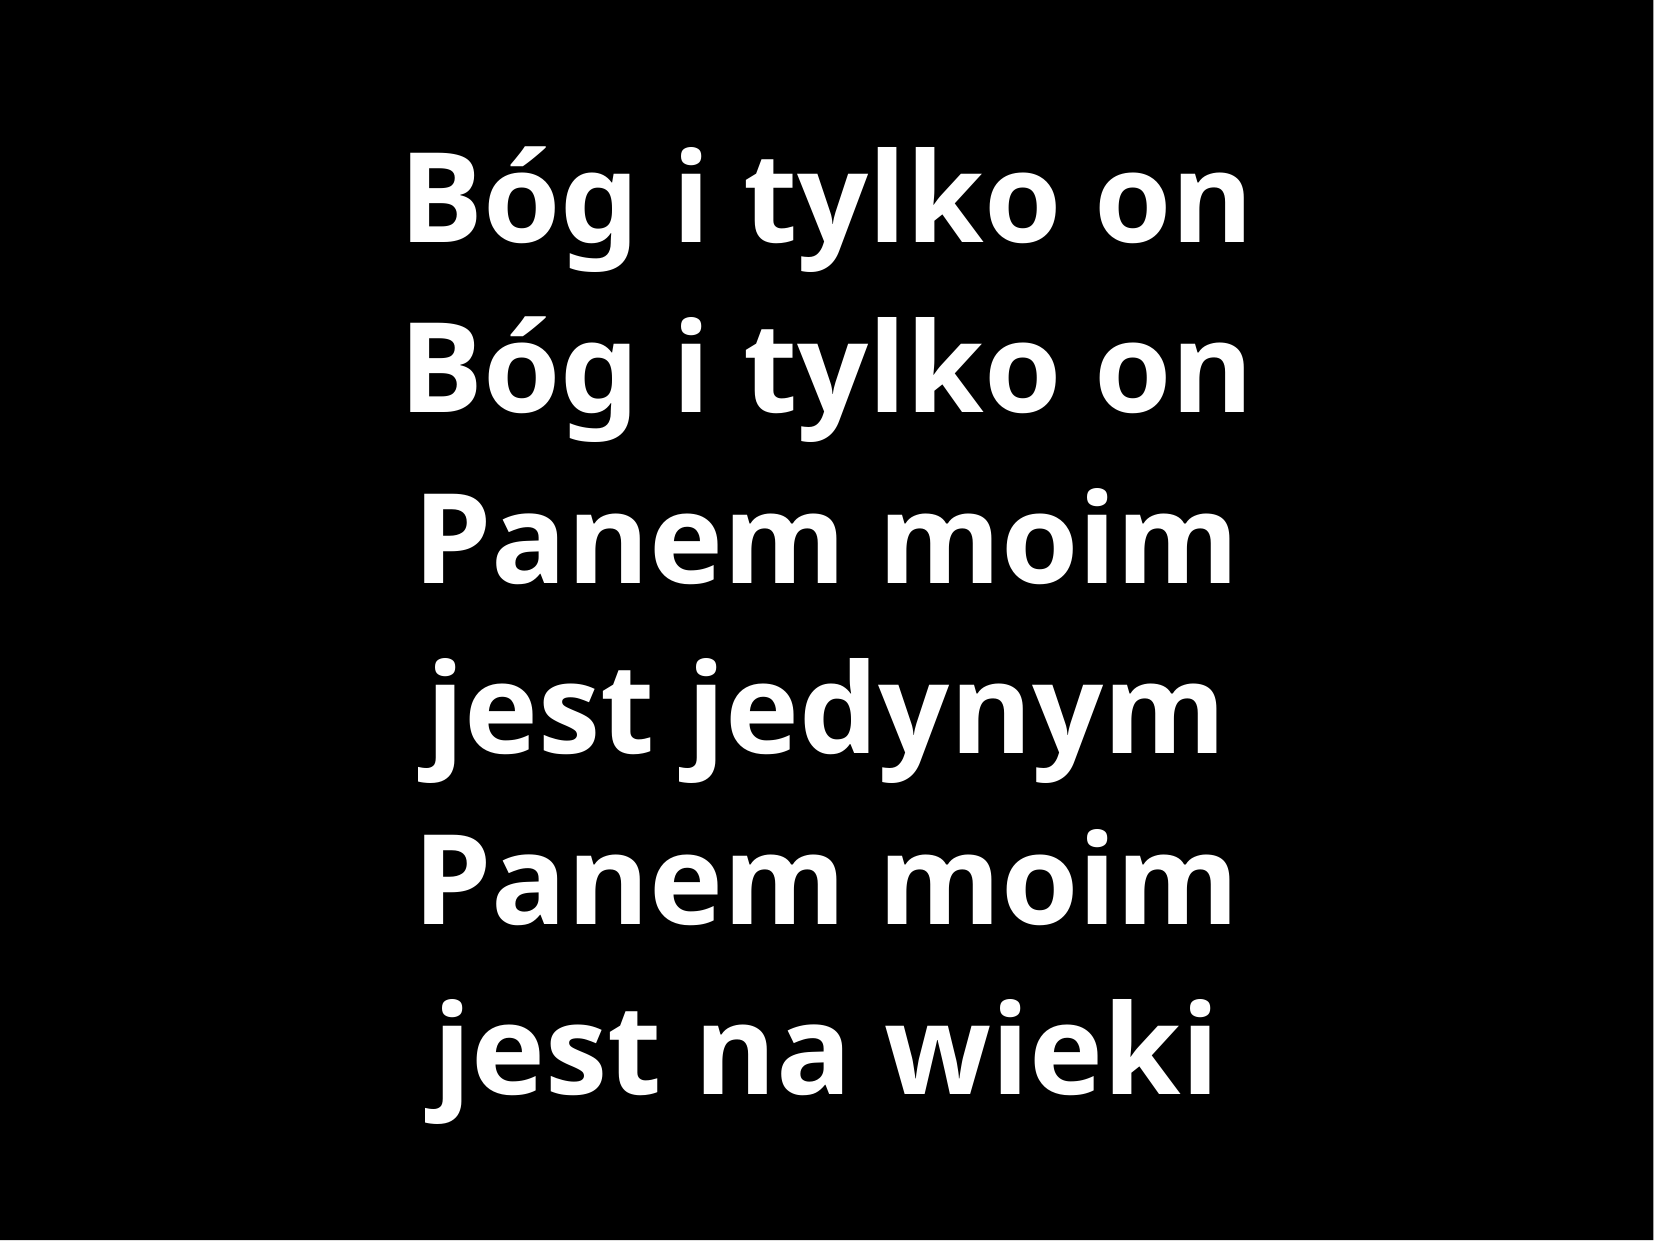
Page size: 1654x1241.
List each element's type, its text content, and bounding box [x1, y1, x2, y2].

title Bóg i tylko on Bóg i tylko on Panem moim jest jedynym Panem moim jest na wieki [0, 0, 1654, 1241]
